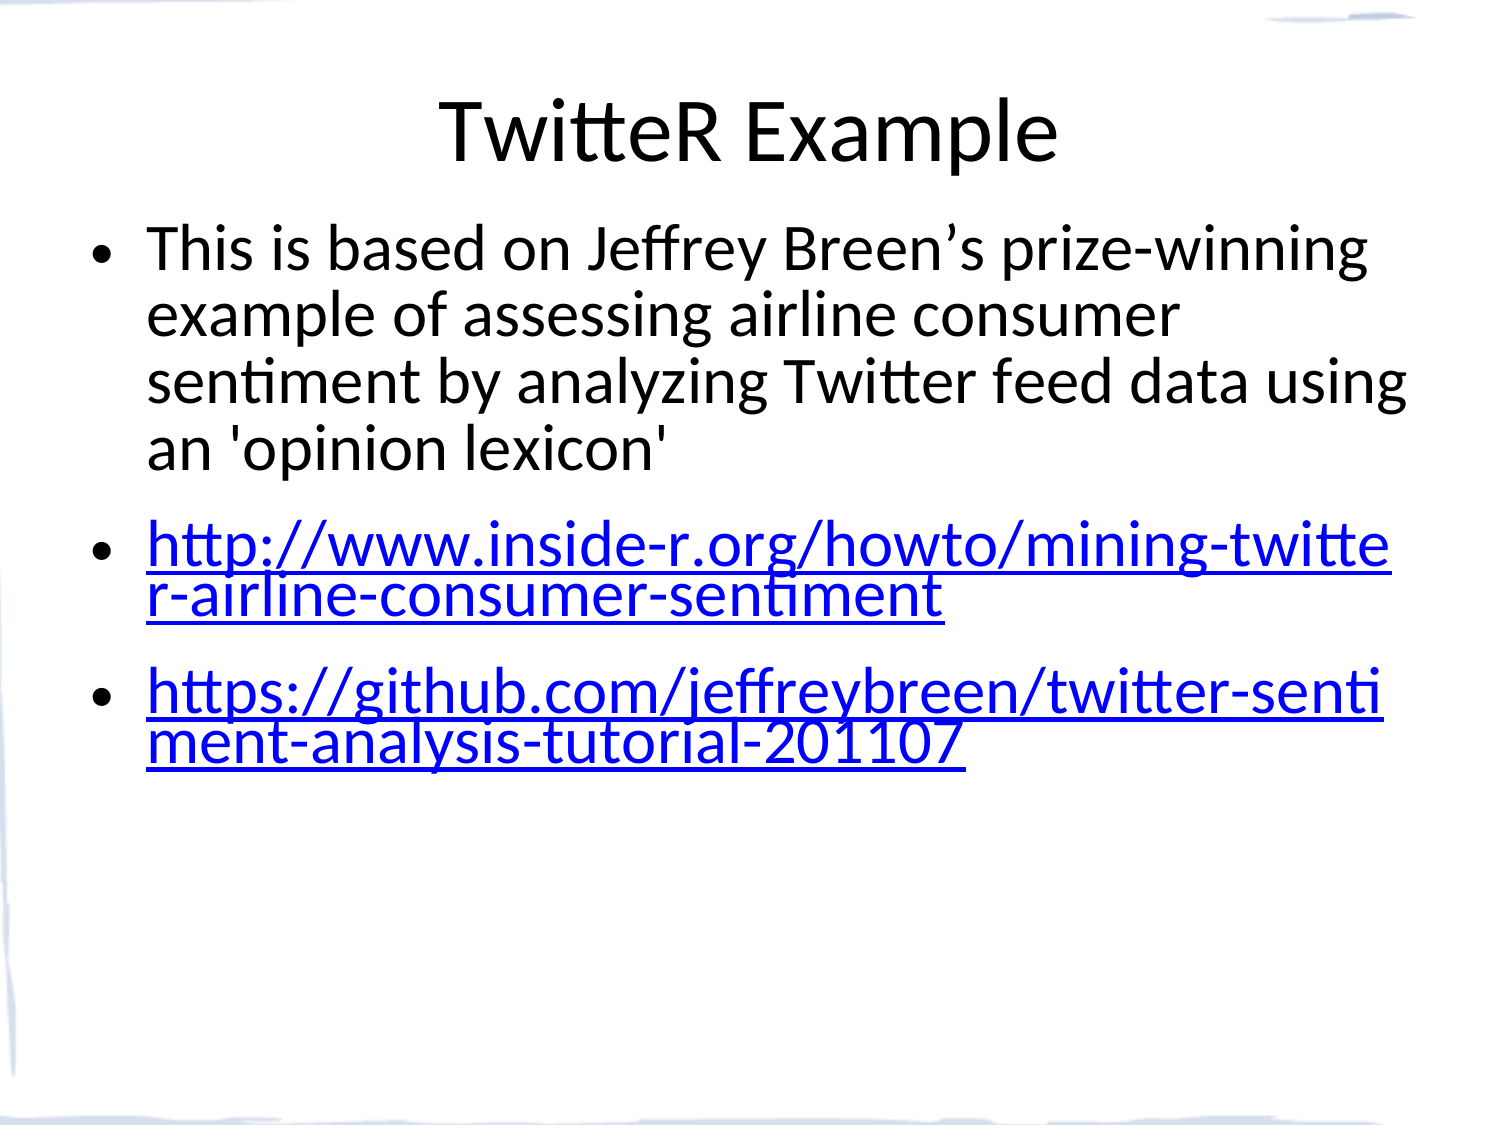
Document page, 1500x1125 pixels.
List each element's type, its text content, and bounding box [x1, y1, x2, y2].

title TwitteR Example [75, 45, 1425, 212]
list This is based on Jeffrey Breen’s prize-winning example of assessing airline consumer sentiment by analyzing Twitter feed data using an 'opinion lexicon' http://www.inside-r.org/howto/mining-twitter-airline-consumer-sentiment https://github.com/jeffreybreen/twitter-sentiment-analysis-tutorial-201107 [75, 212, 1425, 1005]
picture [0, 0, 1500, 1125]
